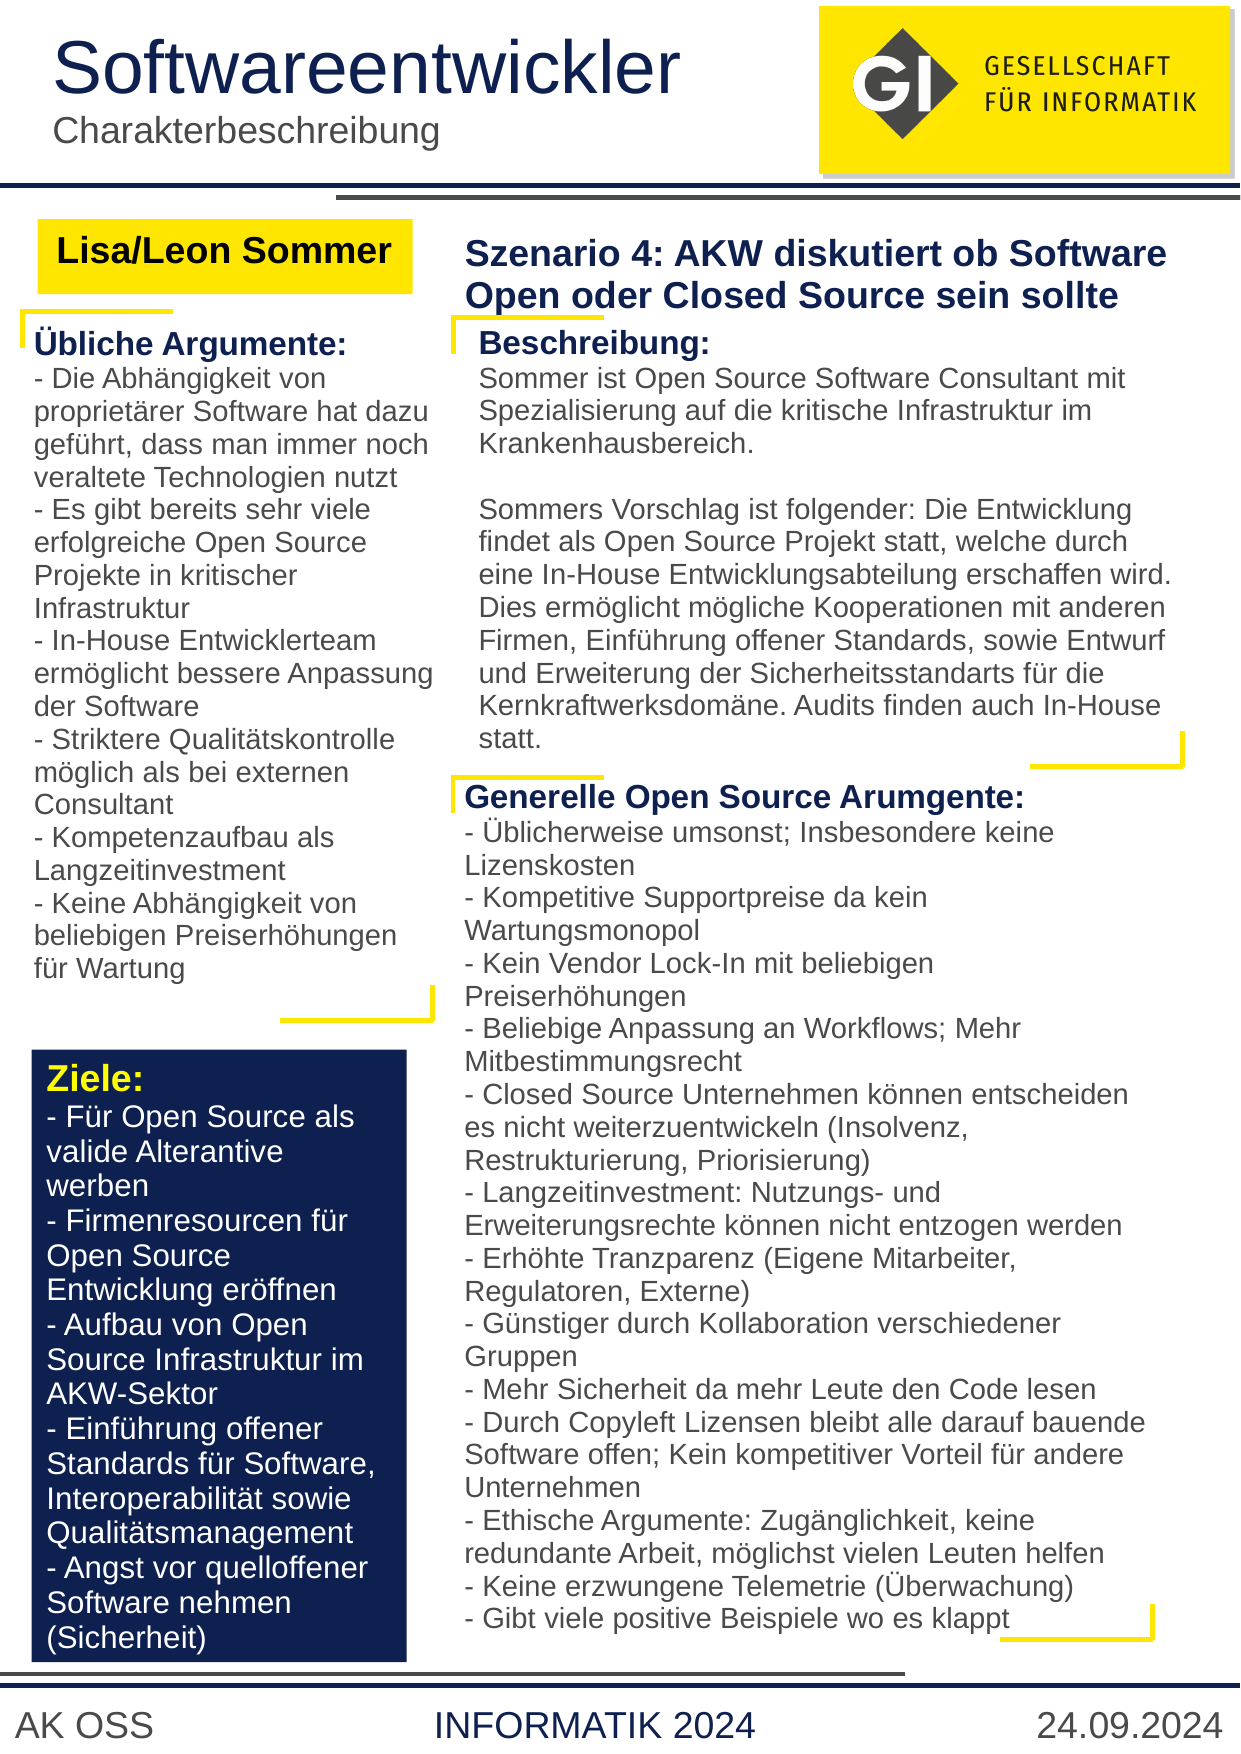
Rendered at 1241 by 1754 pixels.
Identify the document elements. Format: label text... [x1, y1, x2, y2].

text_box [819, 5, 1231, 174]
text_box Softwareentwickler Charakterbeschreibung [37, 18, 826, 225]
text_box Lisa/Leon Sommer [17, 222, 468, 321]
text_box Szenario 4: AKW diskutiert ob Software Open oder Closed Source sein sollte [450, 225, 1241, 324]
text_box Generelle Open Source Arumgente: - Üblicherweise umsonst; Insbesondere keine Lizenskosten - Kompetitive Supportpreise da kein Wartungsmonopol - Kein Vendor Lock-In mit beliebigen Preiserhöhungen - Beliebige Anpassung an Workflows; Mehr Mitbestimmungsrecht - Closed Source Unternehmen können entscheiden es nicht weiterzuentwickeln (Insolvenz, Restrukturierung, Priorisierung) - Langzeitinvestment: Nutzungs- und Erweiterungsrechte können nicht entzogen werden - Erhöhte Tranzparenz (Eigene Mitarbeiter, Regulatoren, Externe) - Günstiger durch Kollaboration verschiedener Gruppen - Mehr Sicherheit da mehr Leute den Code lesen - Durch Copyleft Lizensen bleibt alle darauf bauende Software offen; Kein kompetitiver Vorteil für andere Unternehmen - Ethische Argumente: Zugänglichkeit, keine redundante Arbeit, möglichst vielen Leuten helfen - Keine erzwungene Telemetrie (Überwachung) - Gibt viele positive Beispiele wo es klappt [449, 771, 1163, 1643]
picture [853, 28, 1196, 139]
text_box Ziele: - Für Open Source als valide Alterantive werben - Firmenresourcen für Open Source Entwicklung eröffnen - Aufbau von Open Source Infrastruktur im AKW-Sektor - Einführung offener Standards für Software, Interoperabilität sowie Qualitätsmanagement - Angst vor quelloffener Software nehmen (Sicherheit) [31, 1049, 407, 1663]
text_box AK OSS [0, 1697, 170, 1754]
text_box Beschreibung: Sommer ist Open Source Software Consultant mit Spezialisierung auf die kritische Infrastruktur im Krankenhausbereich. Sommers Vorschlag ist folgender: Die Entwicklung findet als Open Source Projekt statt, welche durch eine In-House Entwicklungsabteilung erschaffen wird. Dies ermöglicht mögliche Kooperationen mit anderen Firmen, Einführung offener Standards, sowie Entwurf und Erweiterung der Sicherheitsstandarts für die Kernkraftwerksdomäne. Audits finden auch In-House statt. [463, 317, 1195, 861]
text_box 24.09.2024 [1021, 1697, 1239, 1754]
text_box Übliche Argumente: - Die Abhängigkeit von proprietärer Software hat dazu geführt, dass man immer noch veraltete Technologien nutzt - Es gibt bereits sehr viele erfolgreiche Open Source Projekte in kritischer Infrastruktur - In-House Entwicklerteam ermöglicht bessere Anpassung der Software - Striktere Qualitätskontrolle möglich als bei externen Consultant - Kompetenzaufbau als Langzeitinvestment - Keine Abhängigkeit von beliebigen Preiserhöhungen für Wartung [18, 317, 451, 1058]
text_box INFORMATIK 2024 [419, 1697, 772, 1754]
